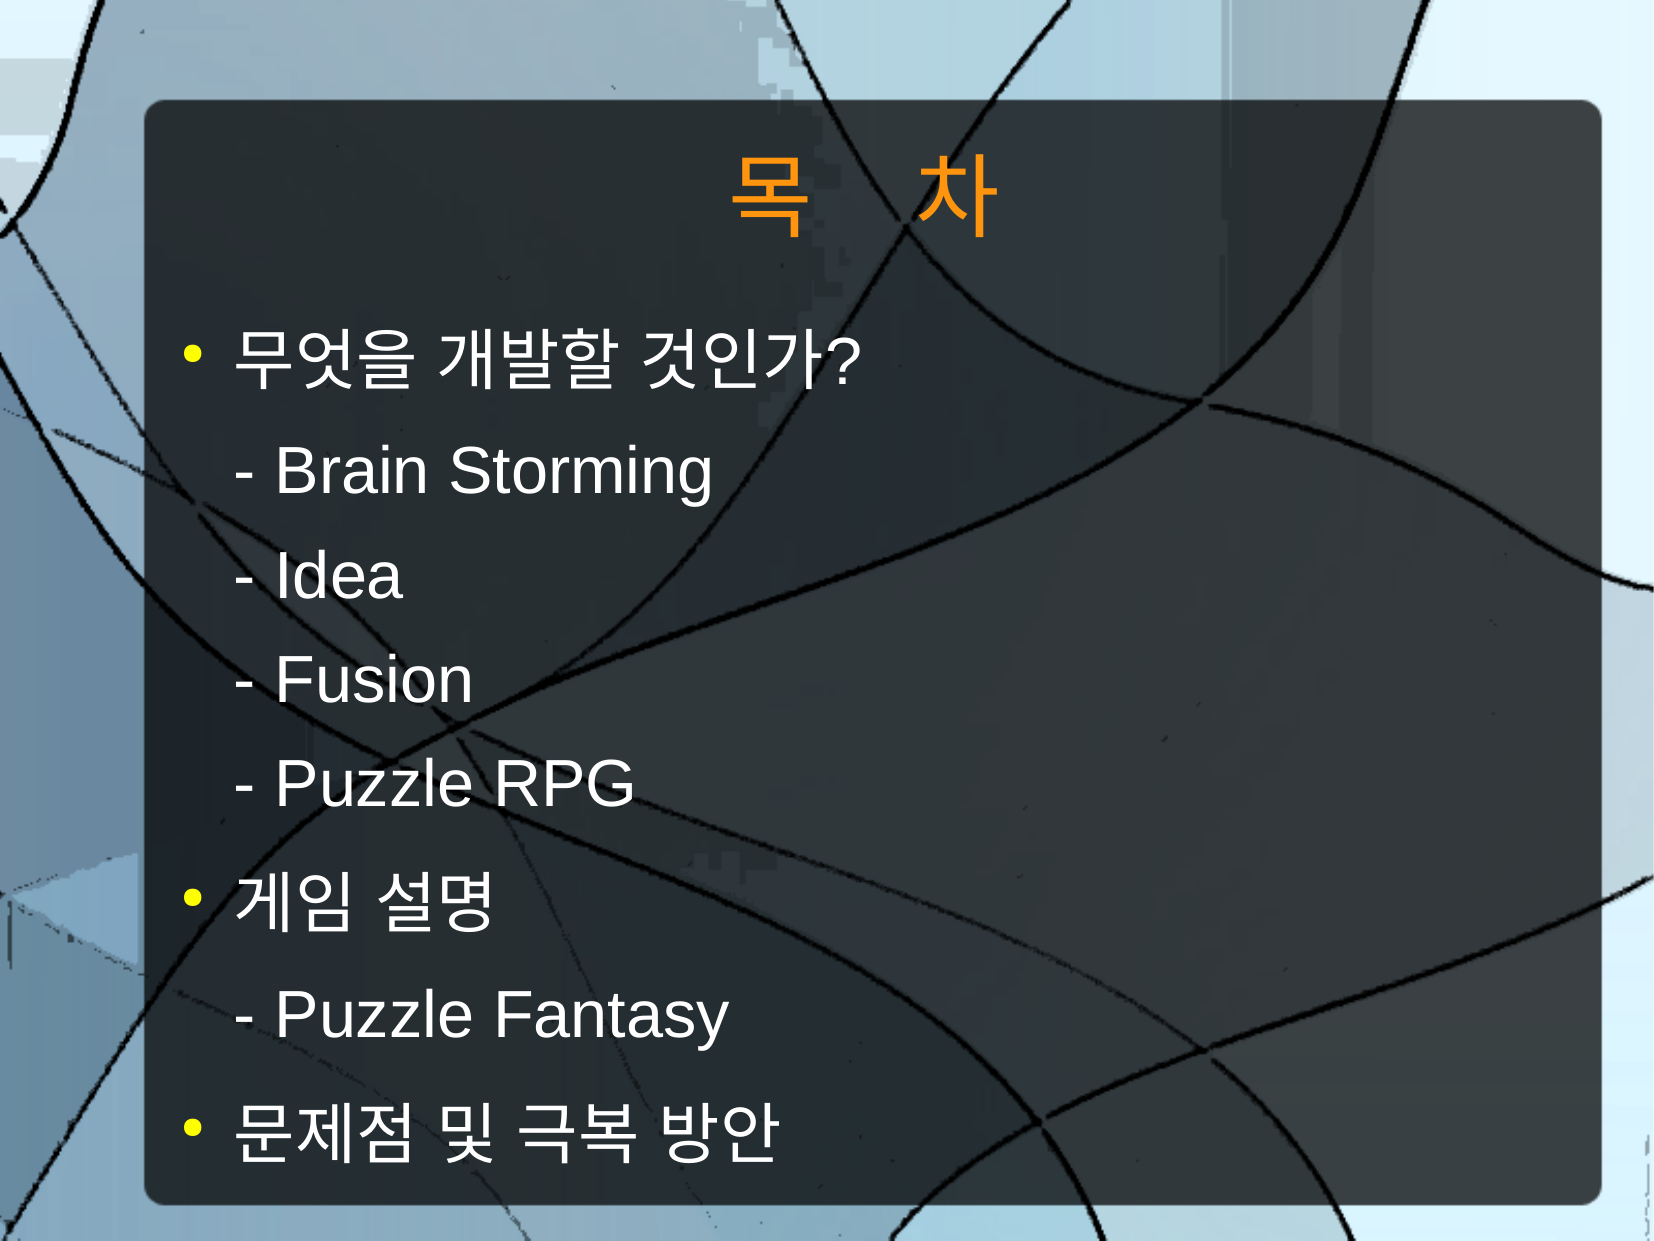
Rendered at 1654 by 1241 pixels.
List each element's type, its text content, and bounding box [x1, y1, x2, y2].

title 목 차 [165, 82, 1589, 299]
list 무엇을 개발할 것인가? - Brain Storming - Idea - Fusion - Puzzle RPG 게임 설명 - Puzzle Fantasy 문제점 및 극복 방안 [163, 307, 1619, 1027]
picture [0, 0, 1654, 1241]
